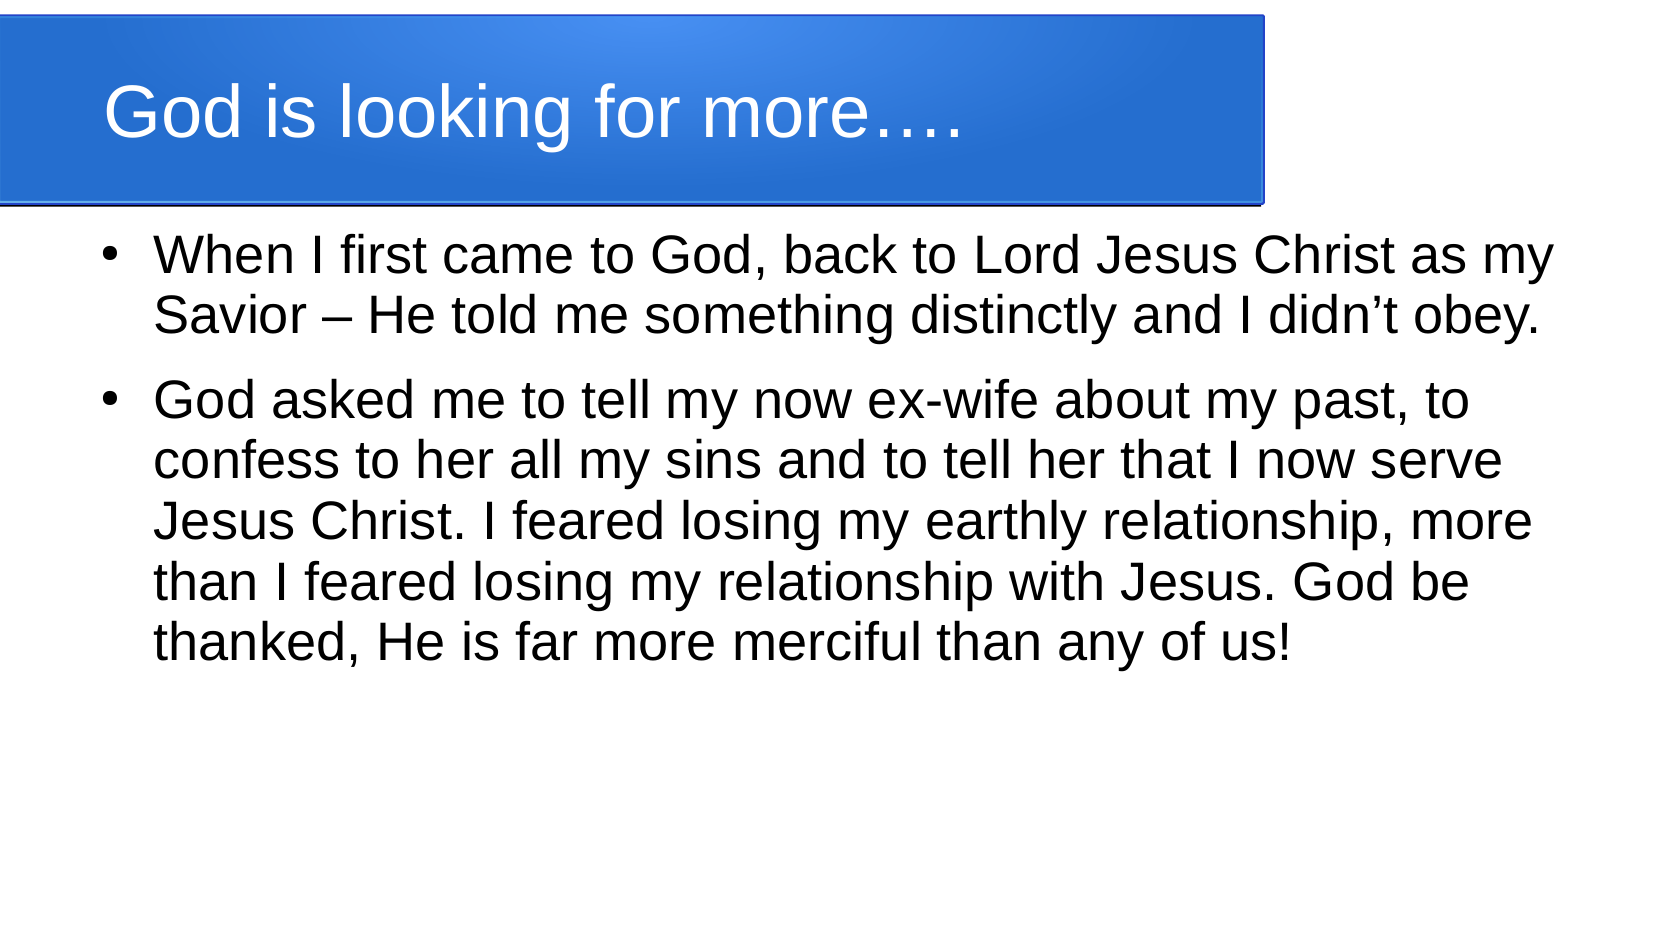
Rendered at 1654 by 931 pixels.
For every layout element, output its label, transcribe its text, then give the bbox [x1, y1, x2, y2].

title God is looking for more…. [82, 35, 1235, 189]
list When I first came to God, back to Lord Jesus Christ as my Savior – He told me something distinctly and I didn’t obey. God asked me to tell my now ex-wife about my past, to confess to her all my sins and to tell her that I now serve Jesus Christ. I feared losing my earthly relationship, more than I feared losing my relationship with Jesus. God be thanked, He is far more merciful than any of us! [82, 224, 1571, 764]
